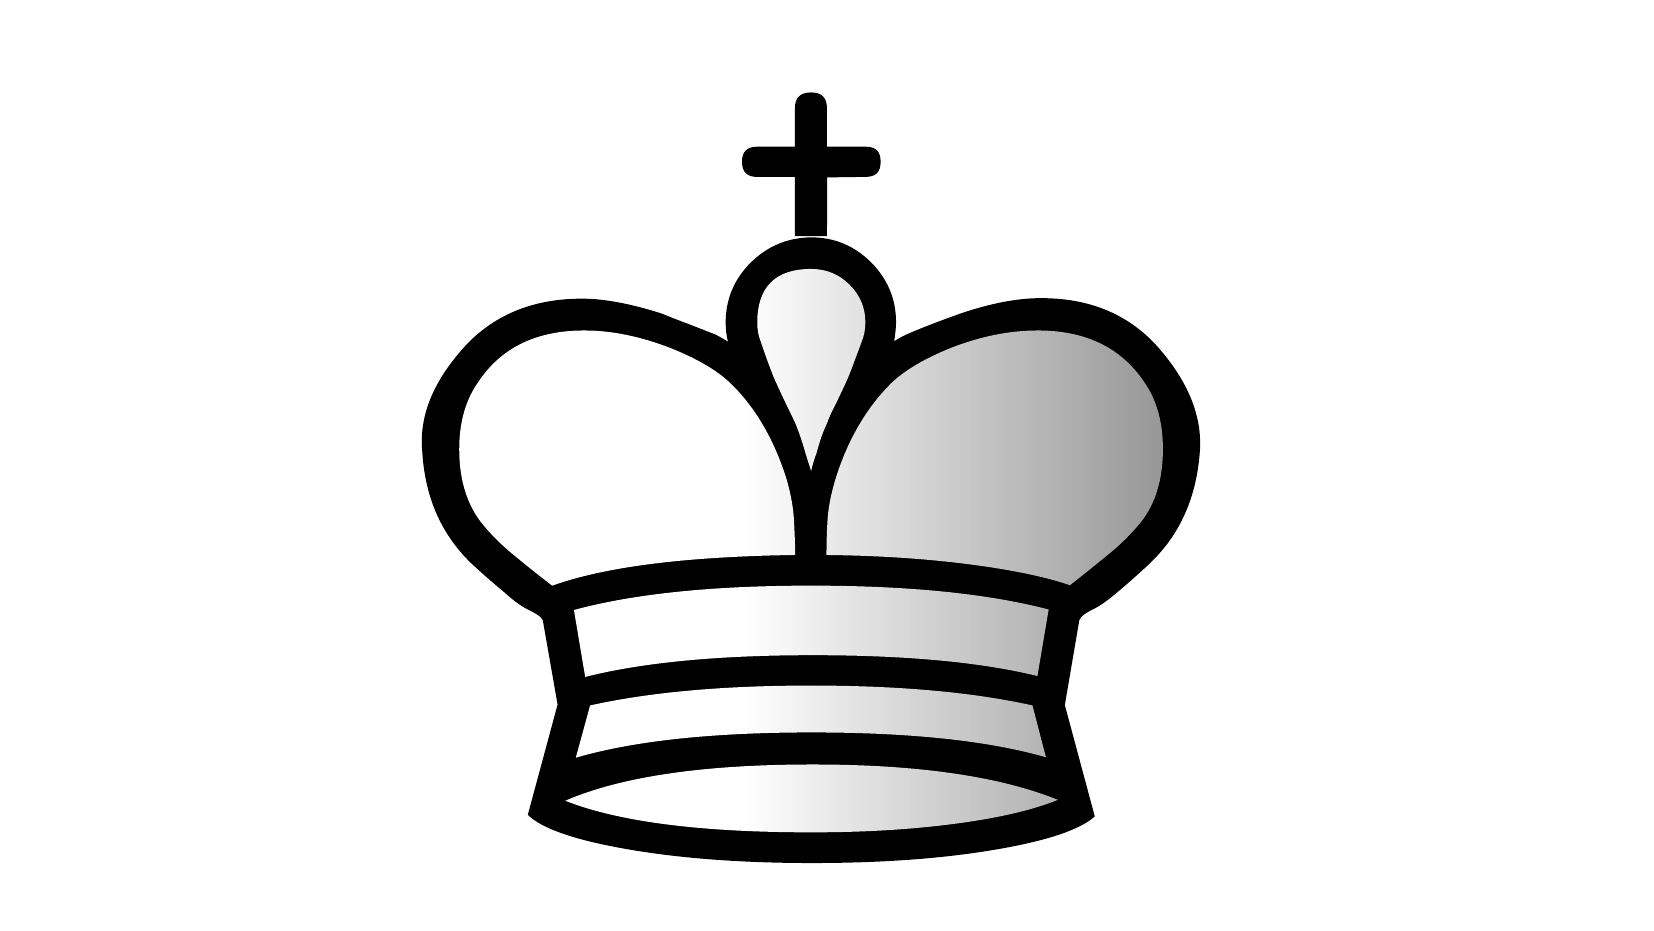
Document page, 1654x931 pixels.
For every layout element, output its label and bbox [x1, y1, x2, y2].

picture [354, 14, 1270, 931]
